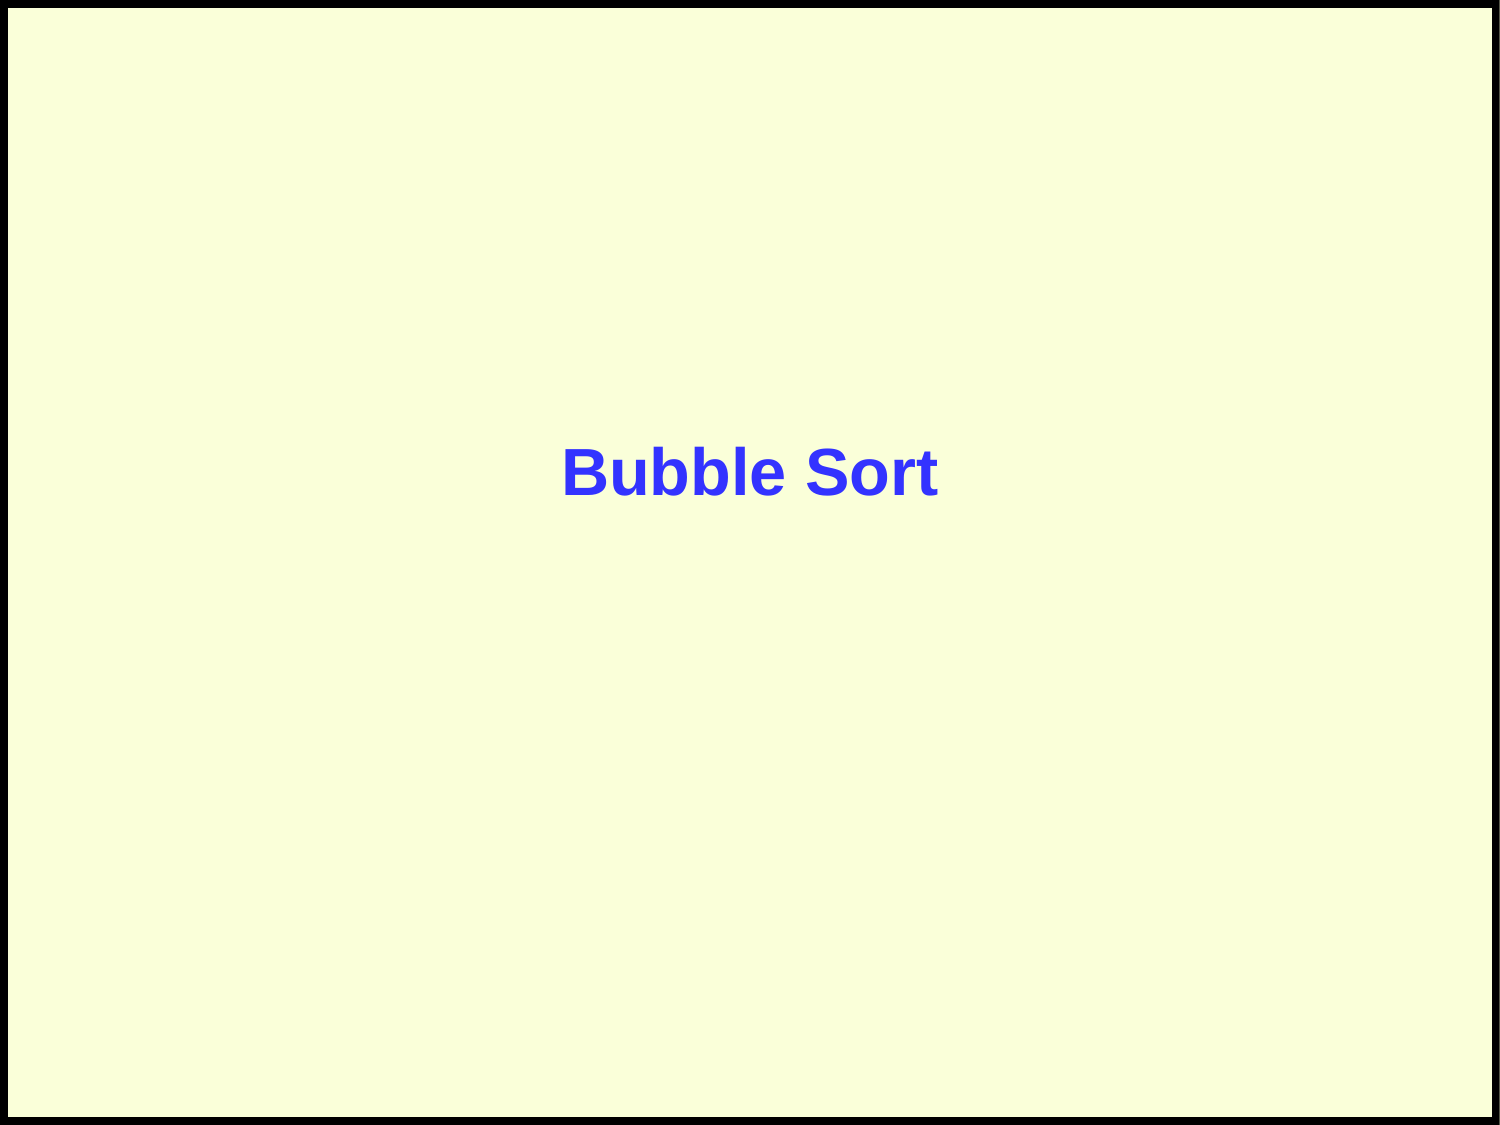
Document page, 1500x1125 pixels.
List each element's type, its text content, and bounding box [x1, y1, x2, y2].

title Bubble Sort [112, 374, 1388, 563]
